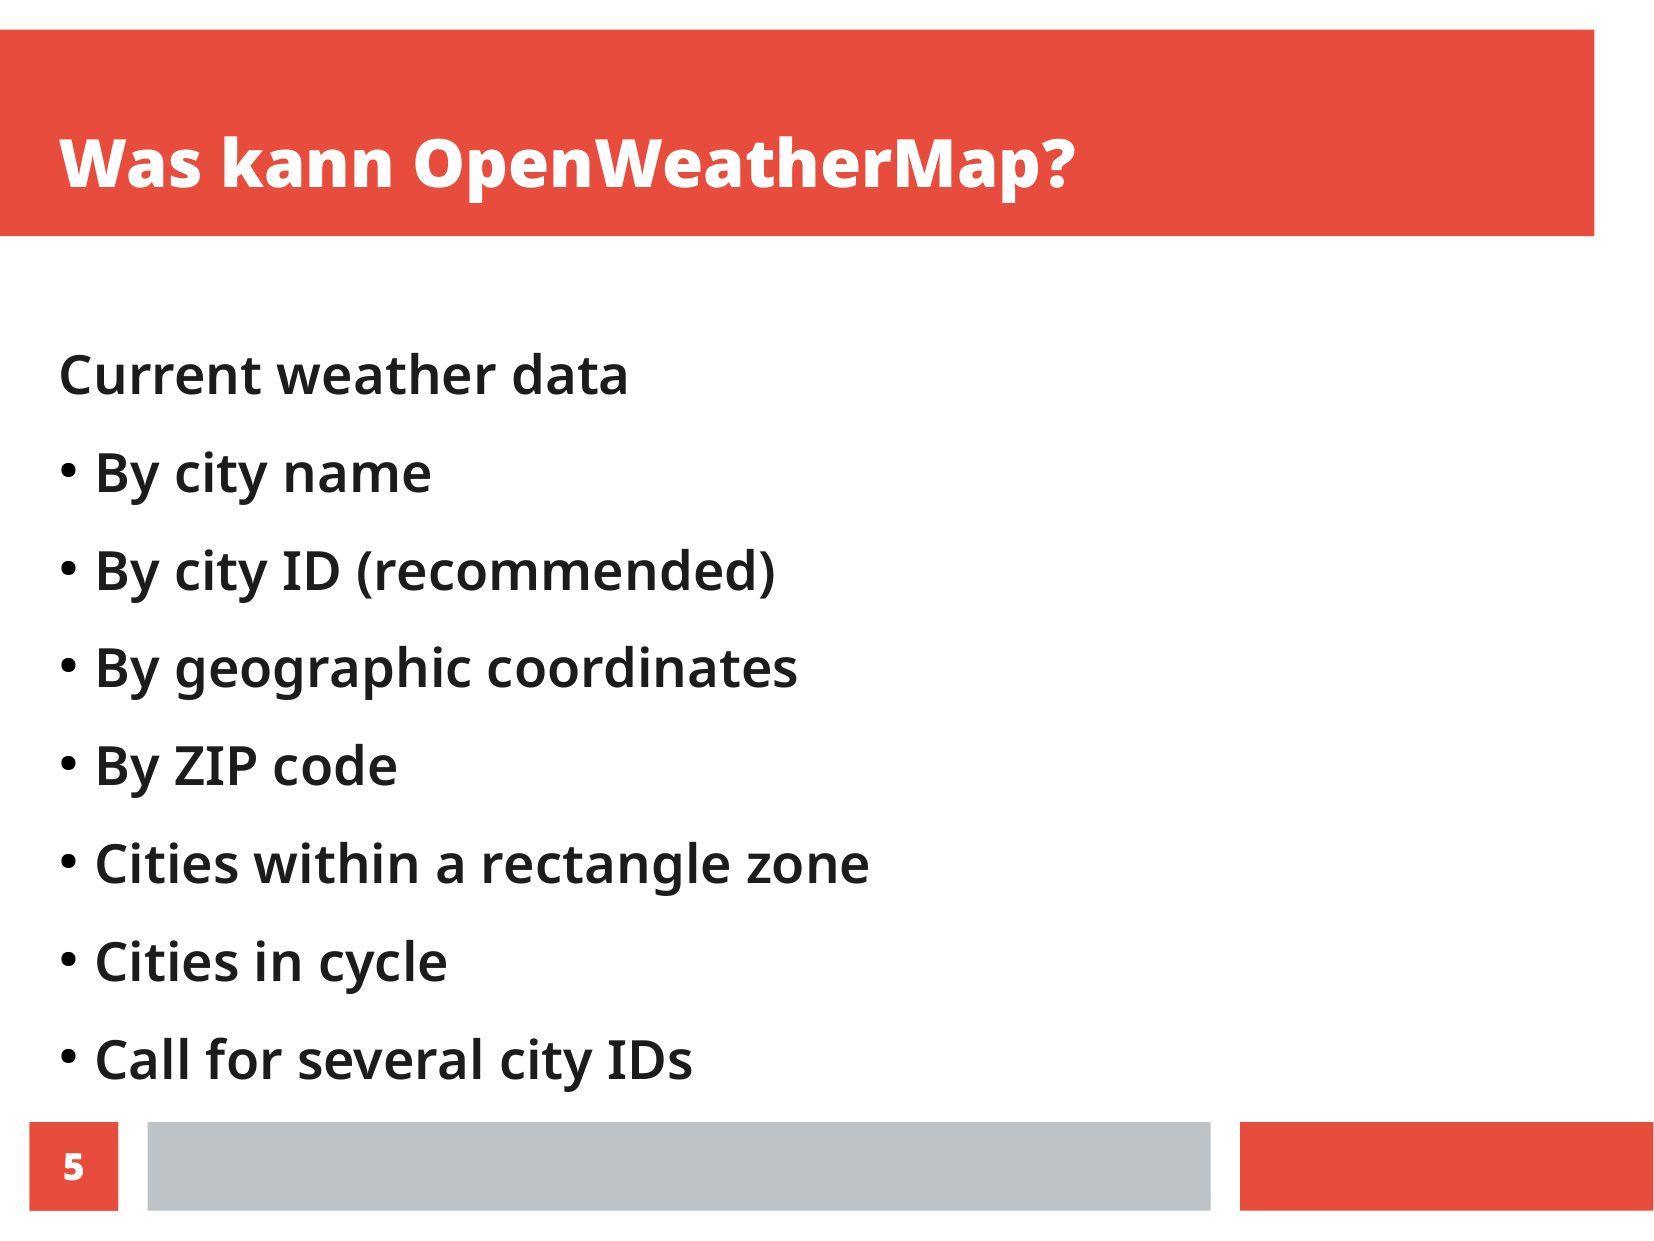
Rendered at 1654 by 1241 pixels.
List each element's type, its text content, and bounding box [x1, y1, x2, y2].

title Was kann OpenWeatherMap? [59, 59, 1595, 207]
list Current weather data By city name By city ID (recommended) By geographic coordinates By ZIP code Cities within a rectangle zone Cities in cycle Call for several city IDs [59, 336, 1565, 1105]
